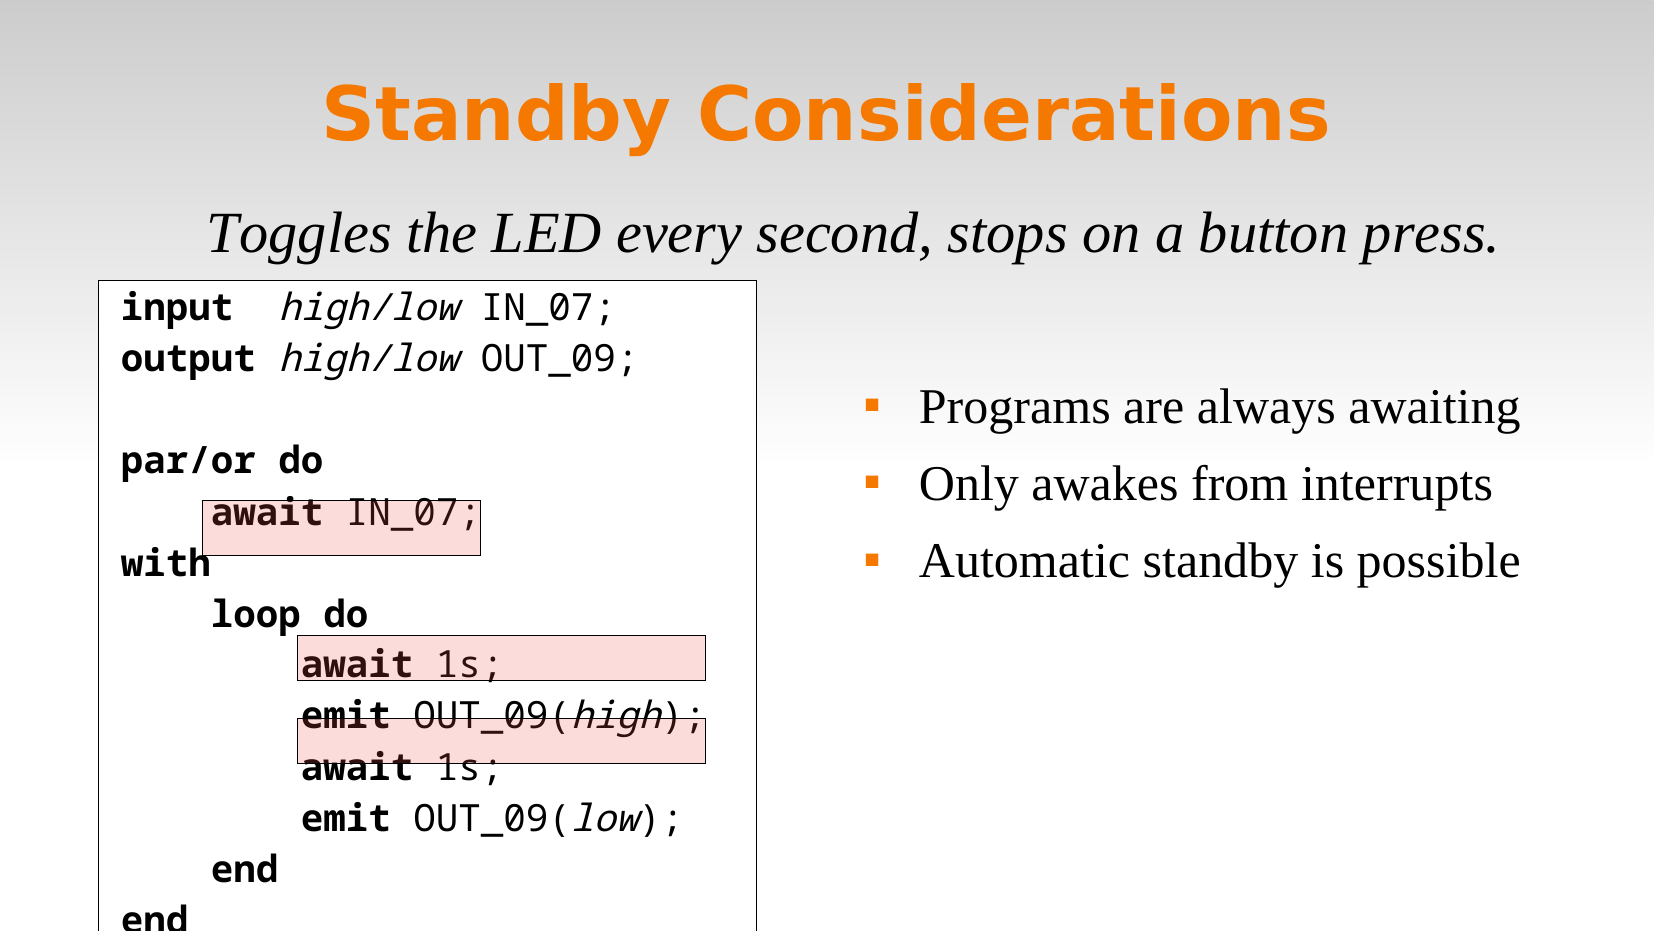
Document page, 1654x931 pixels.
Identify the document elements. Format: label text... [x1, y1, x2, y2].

title Standby Considerations [82, 37, 1571, 193]
text_box [297, 635, 706, 681]
list Programs are always awaiting Only awakes from interrupts Automatic standby is possible [795, 378, 1571, 709]
list Toggles the LED every second, stops on a button press. [82, 200, 1538, 279]
text_box [202, 500, 481, 556]
text_box [297, 718, 706, 764]
text_box input high/low IN_07; output high/low OUT_09; par/or do await IN_07; with loop do await 1s; emit OUT_09(high); await 1s; emit OUT_09(low); end end [98, 319, 757, 905]
